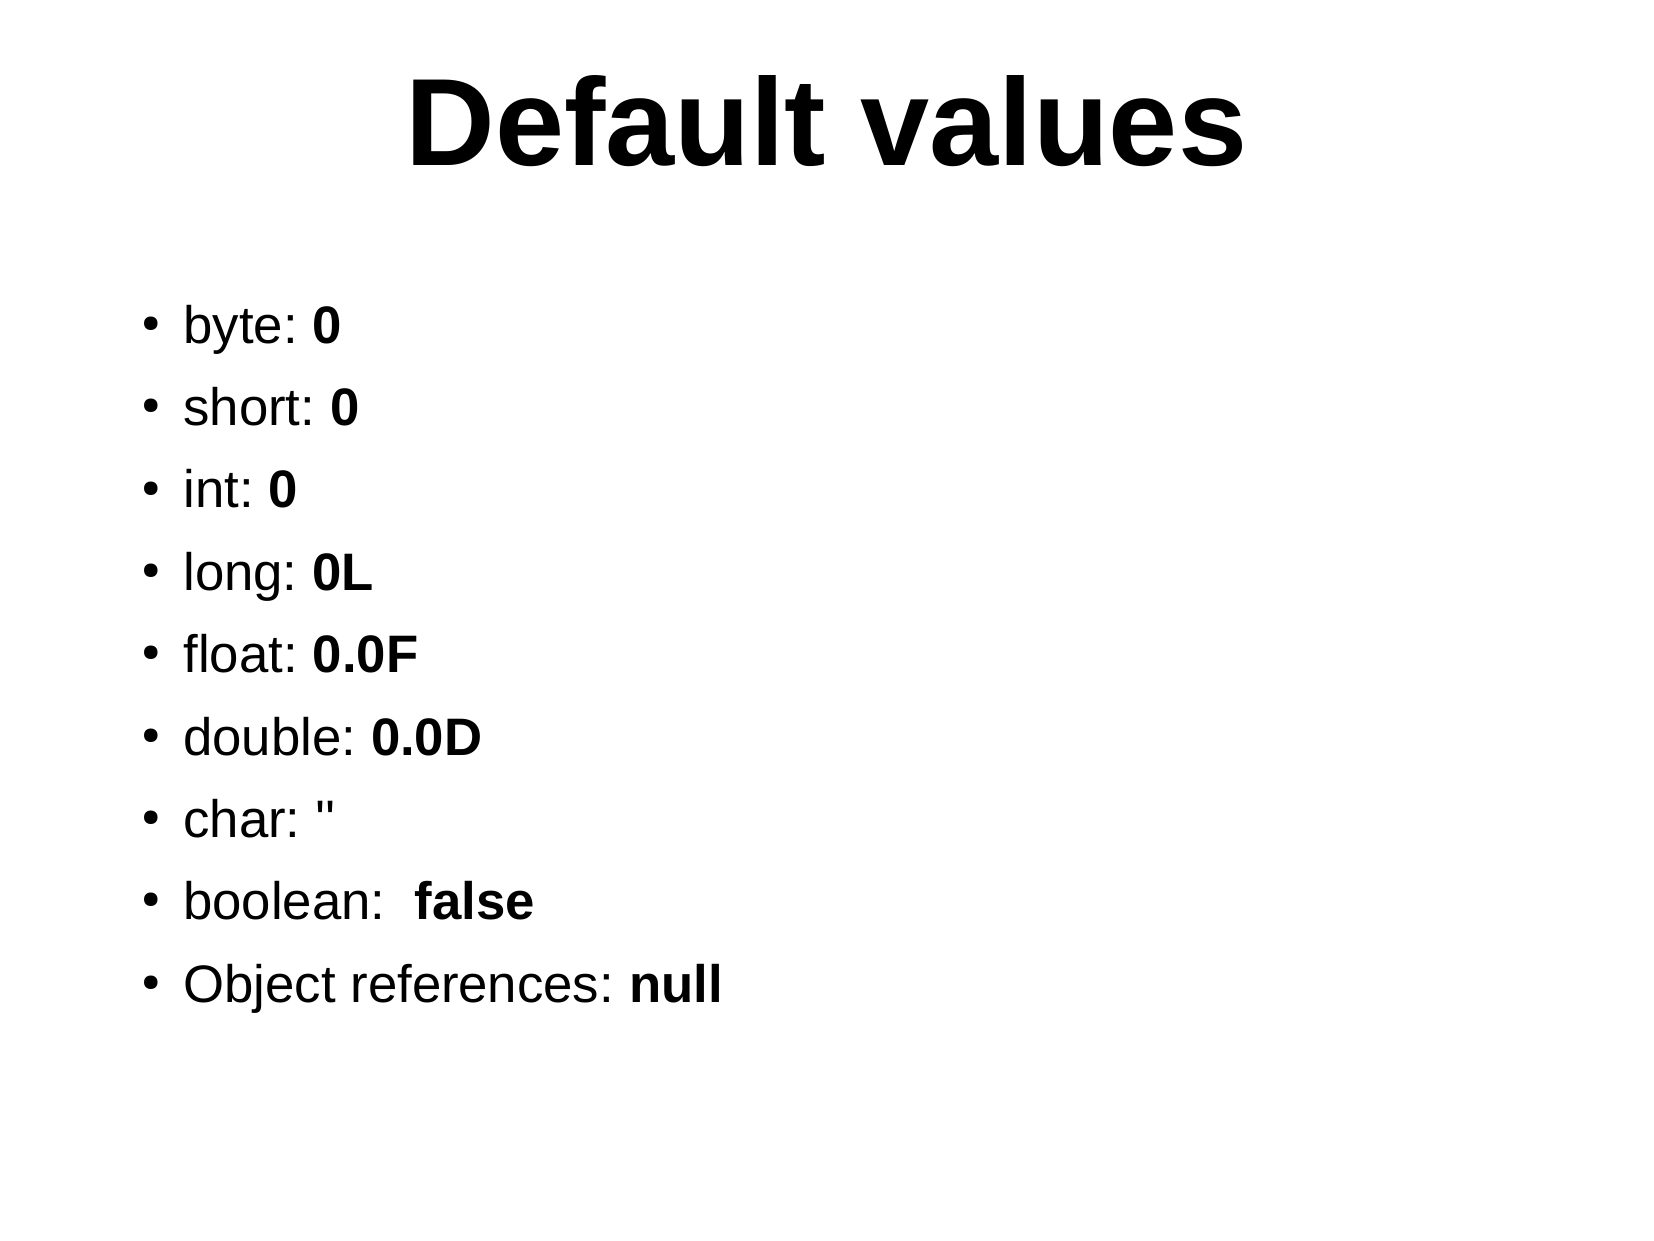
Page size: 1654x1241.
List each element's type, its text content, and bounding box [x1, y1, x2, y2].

list byte: 0 short: 0 int: 0 long: 0L float: 0.0F double: 0.0D char: '' boolean: false Object references: null [127, 295, 1571, 1015]
title Default values [82, 49, 1571, 196]
